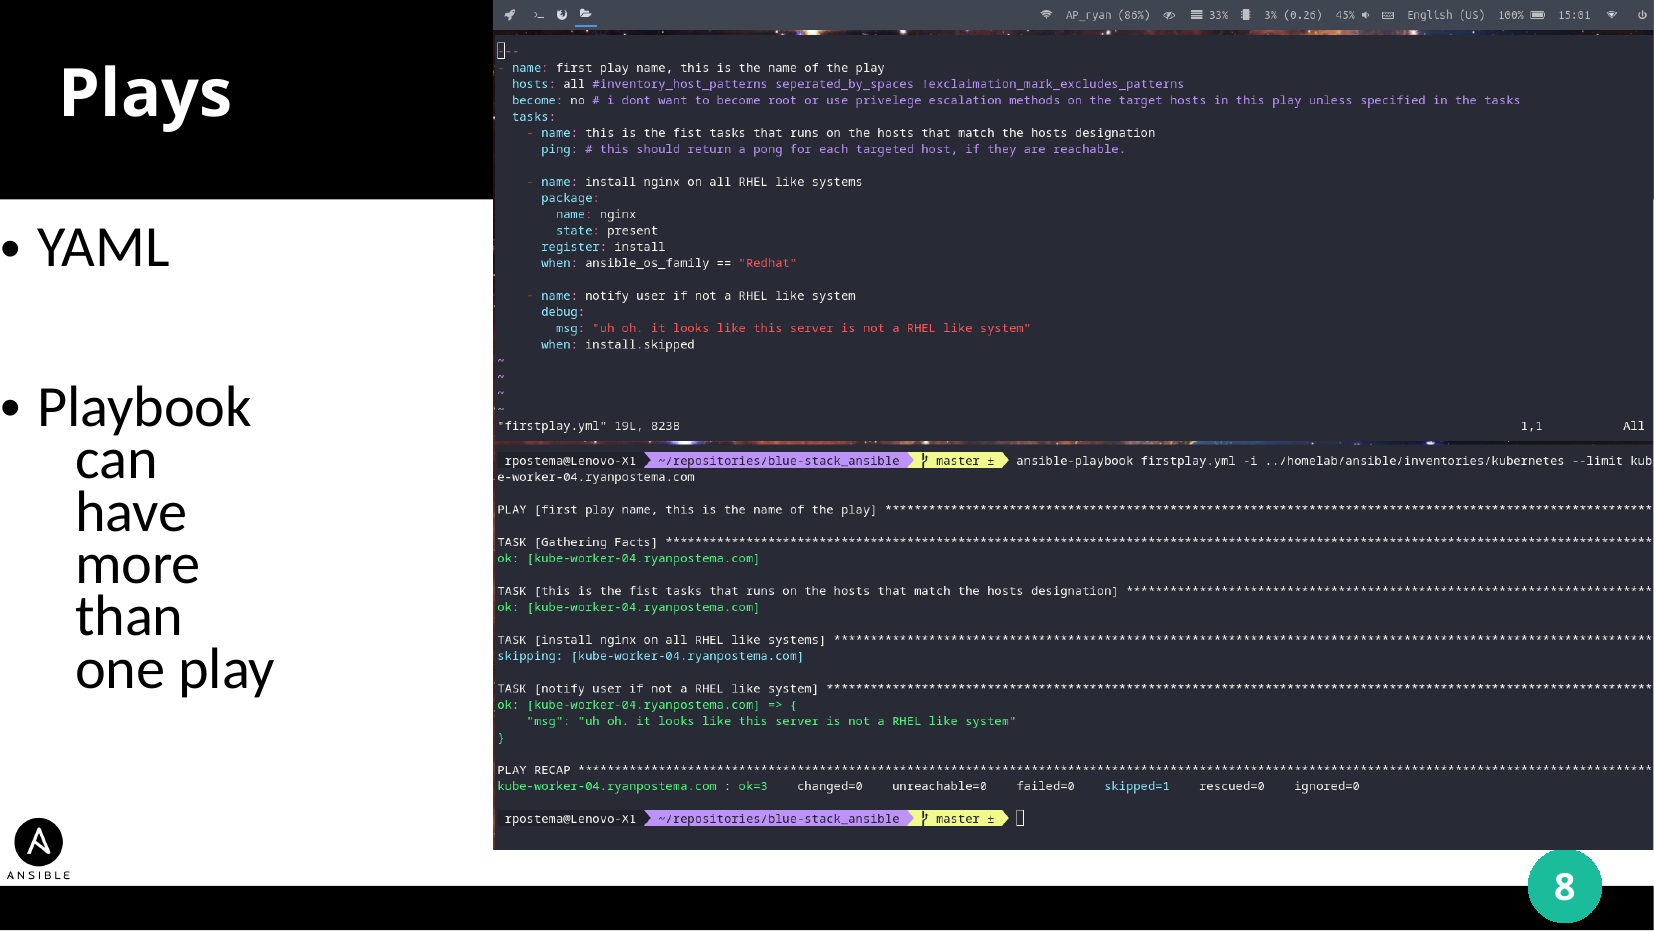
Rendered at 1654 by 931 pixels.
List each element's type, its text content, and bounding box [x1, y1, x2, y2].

list YAML Playbook can have more than one play [0, 225, 301, 846]
picture [493, 0, 1654, 850]
title Plays [59, 31, 493, 151]
picture [0, 811, 76, 887]
